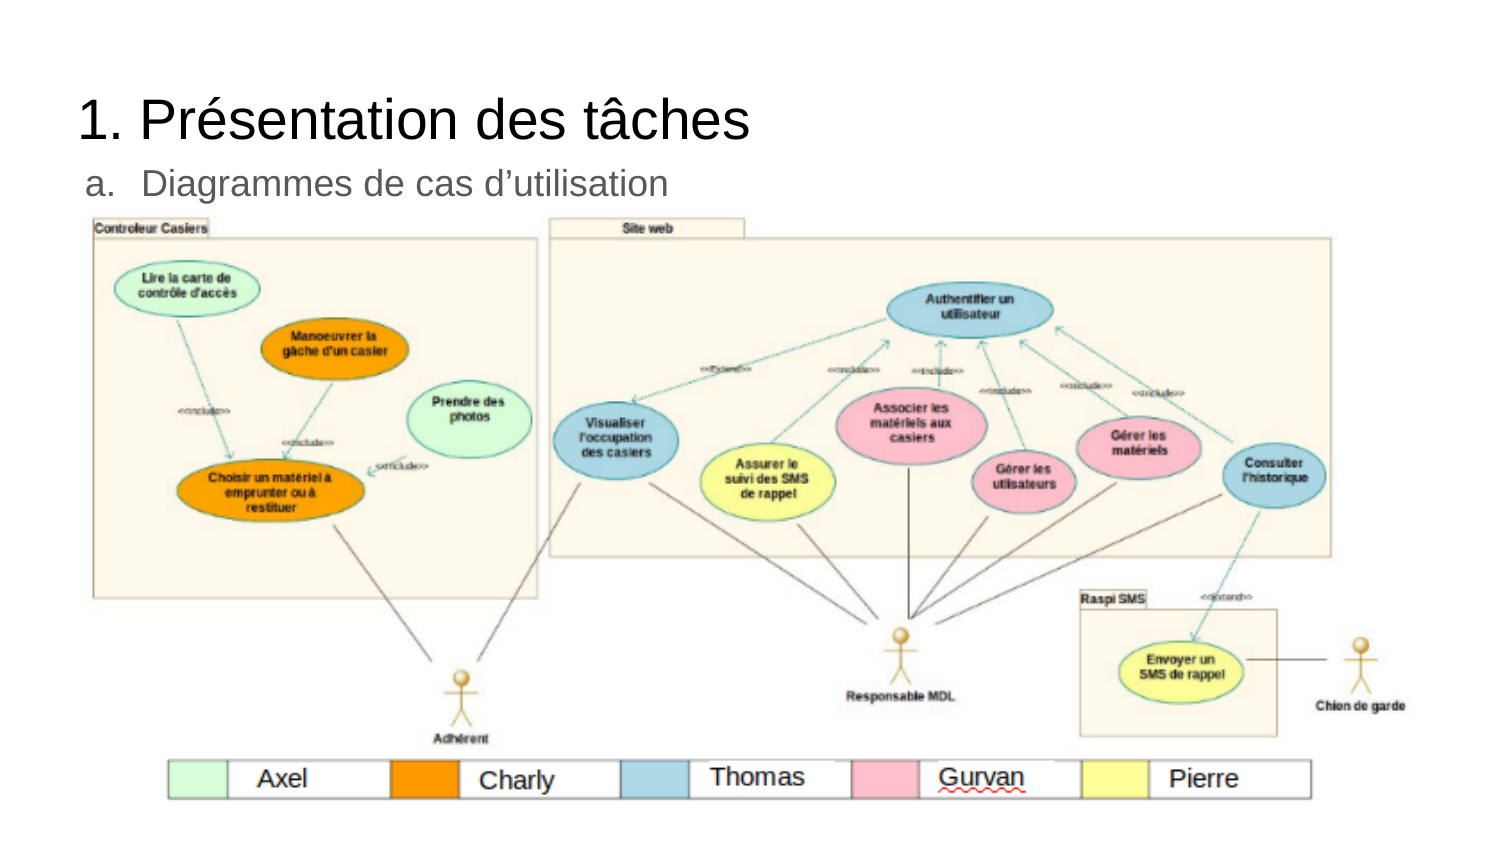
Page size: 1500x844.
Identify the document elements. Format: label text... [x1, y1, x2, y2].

list Diagrammes de cas d’utilisation [51, 141, 1449, 703]
picture [84, 207, 1416, 811]
title Présentation des tâches [51, 72, 1449, 141]
